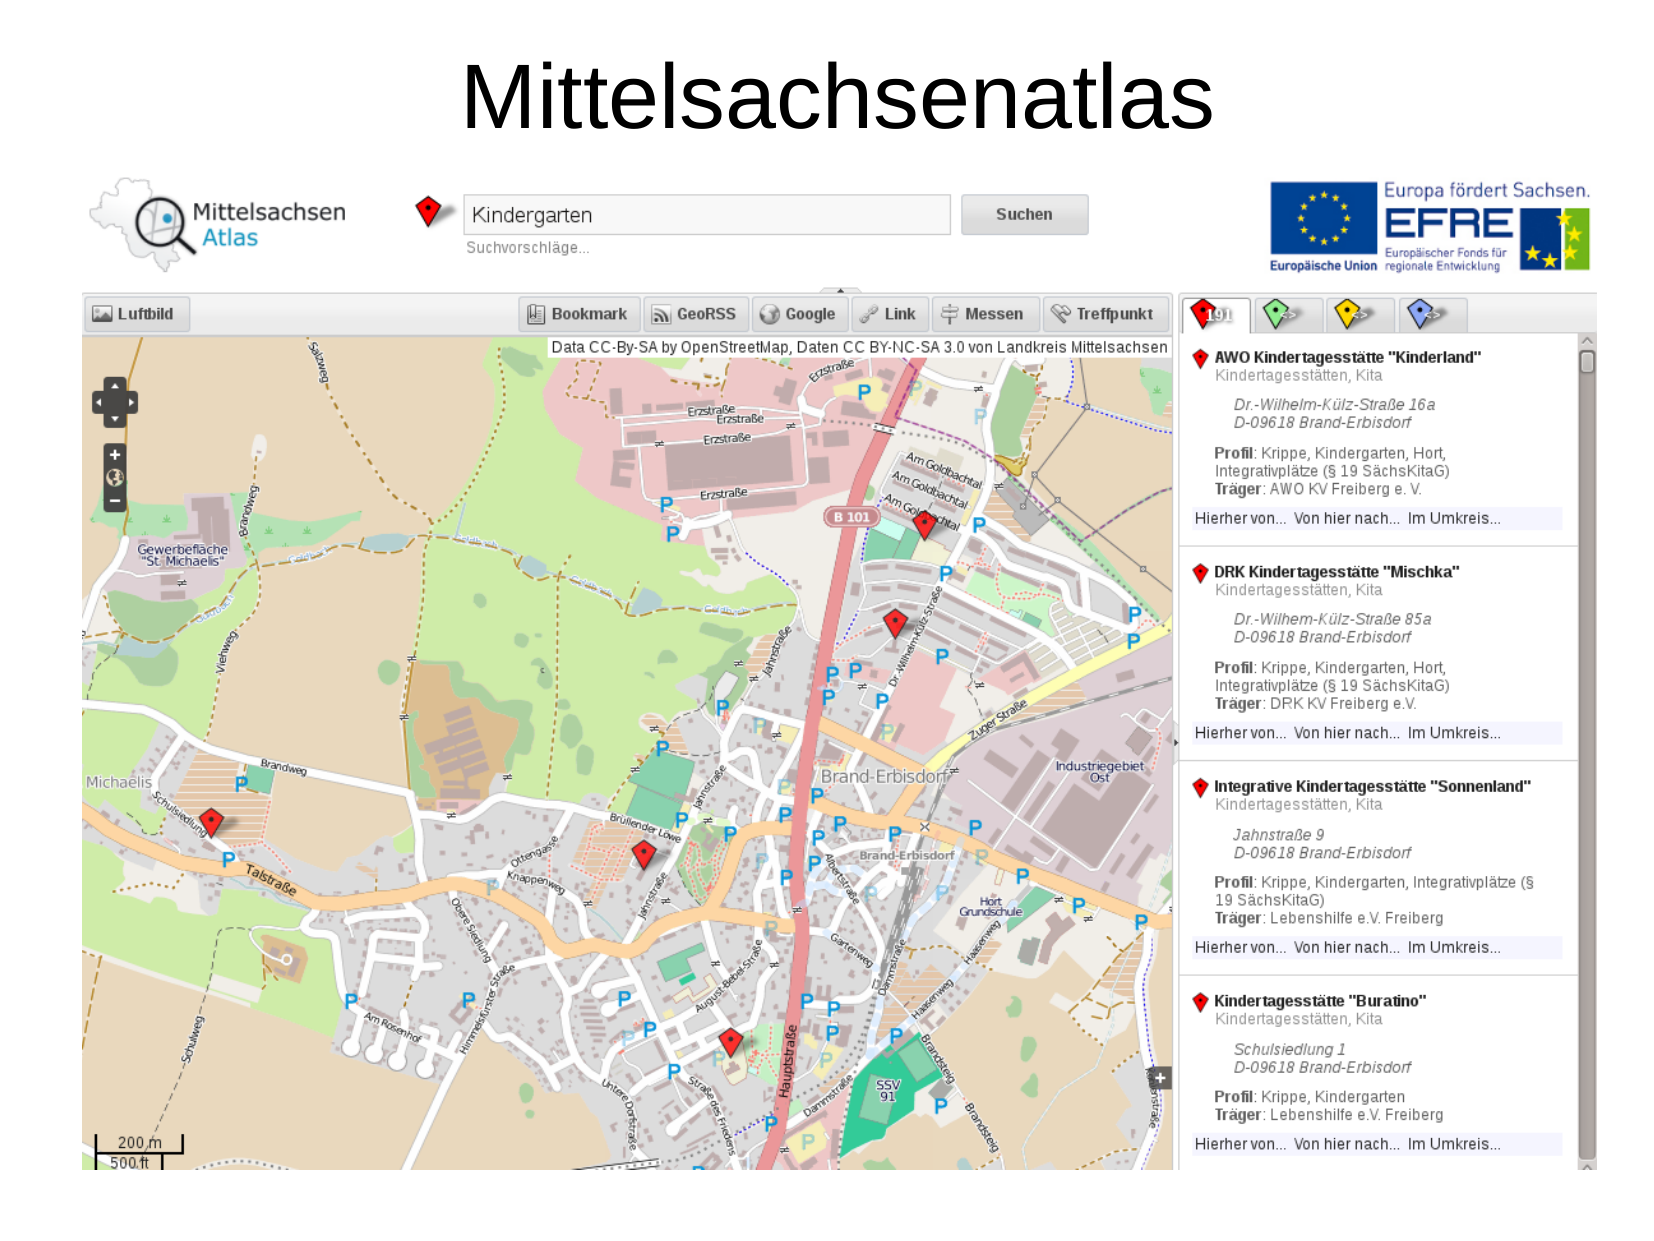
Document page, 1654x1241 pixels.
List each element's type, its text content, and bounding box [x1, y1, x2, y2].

picture [82, 165, 1597, 1170]
title Mittelsachsenatlas [94, 0, 1583, 165]
